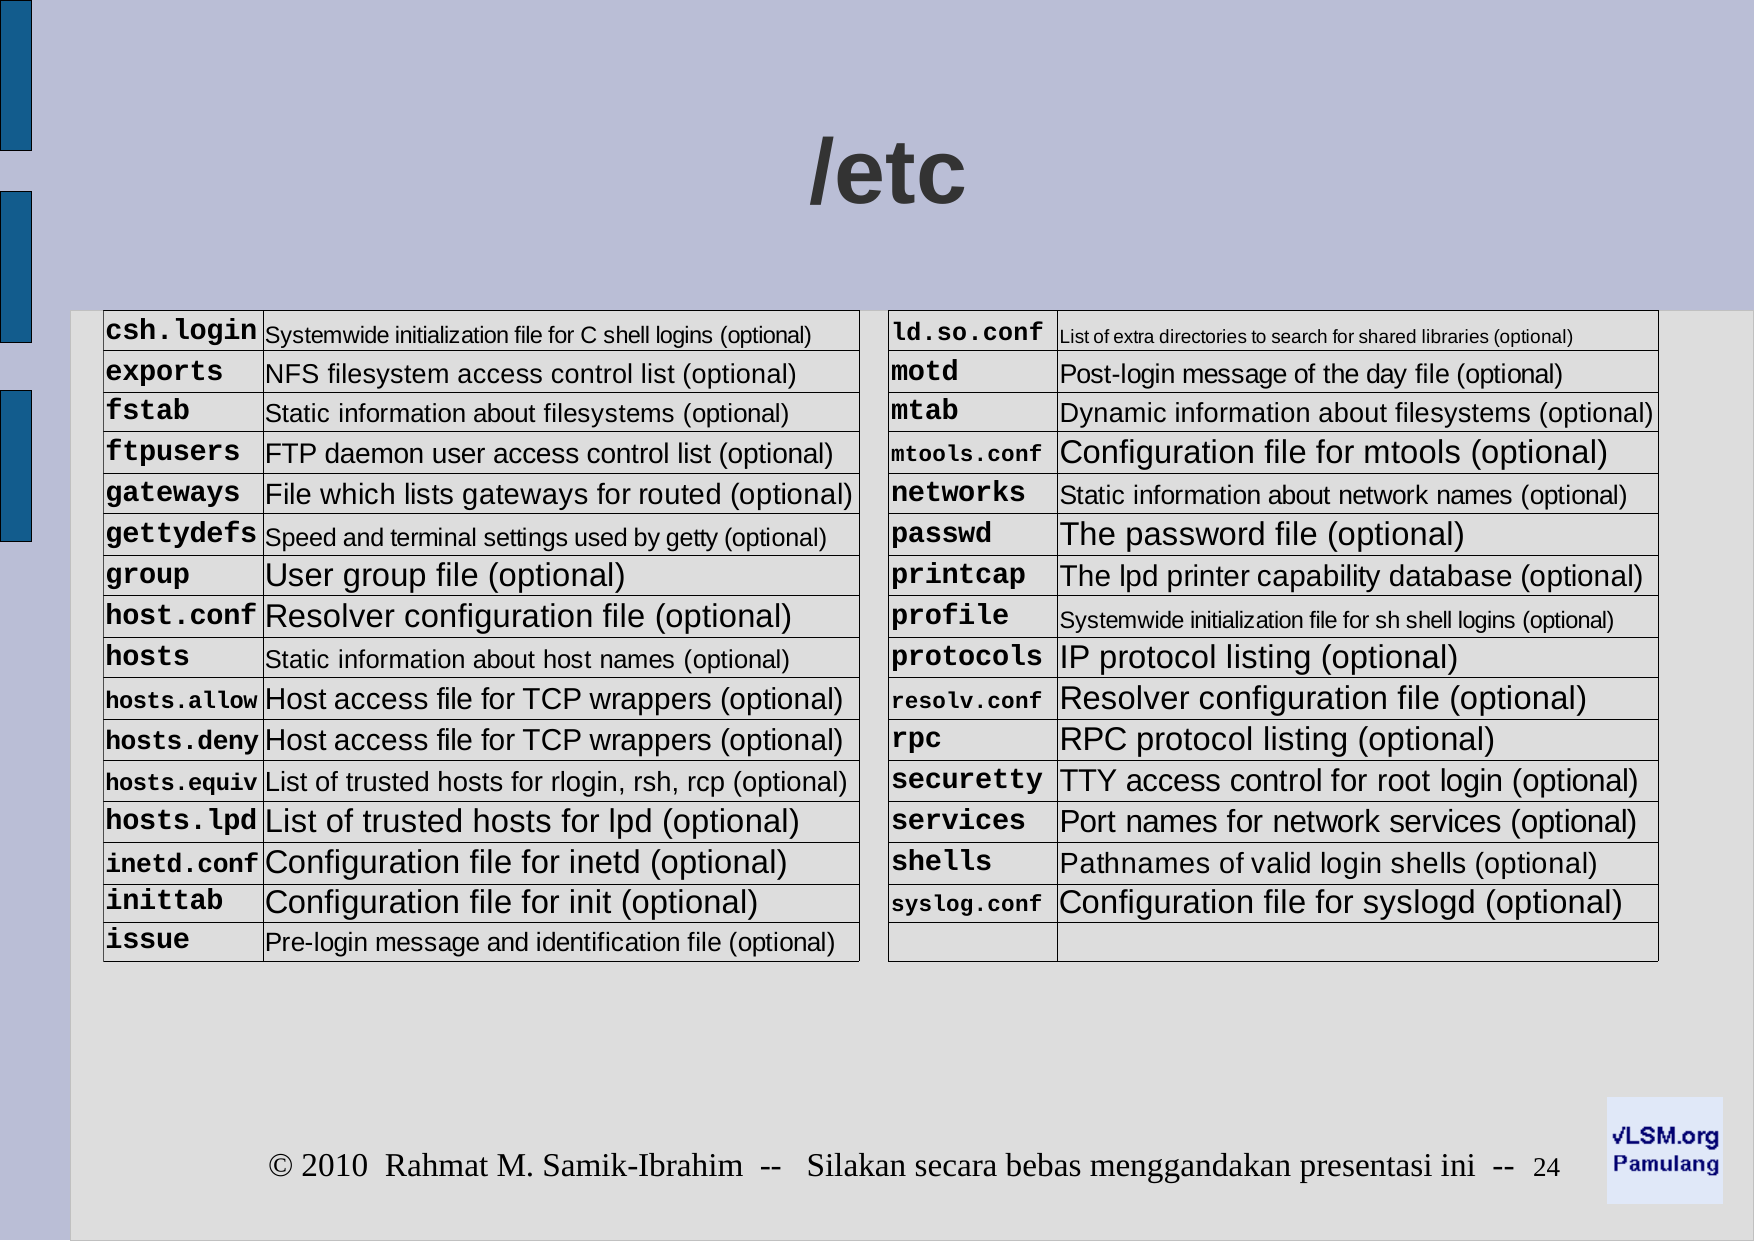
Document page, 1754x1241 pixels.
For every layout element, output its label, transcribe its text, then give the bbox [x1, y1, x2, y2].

picture [1607, 1097, 1723, 1204]
title /etc [77, 99, 1700, 244]
chart [103, 310, 1754, 1095]
